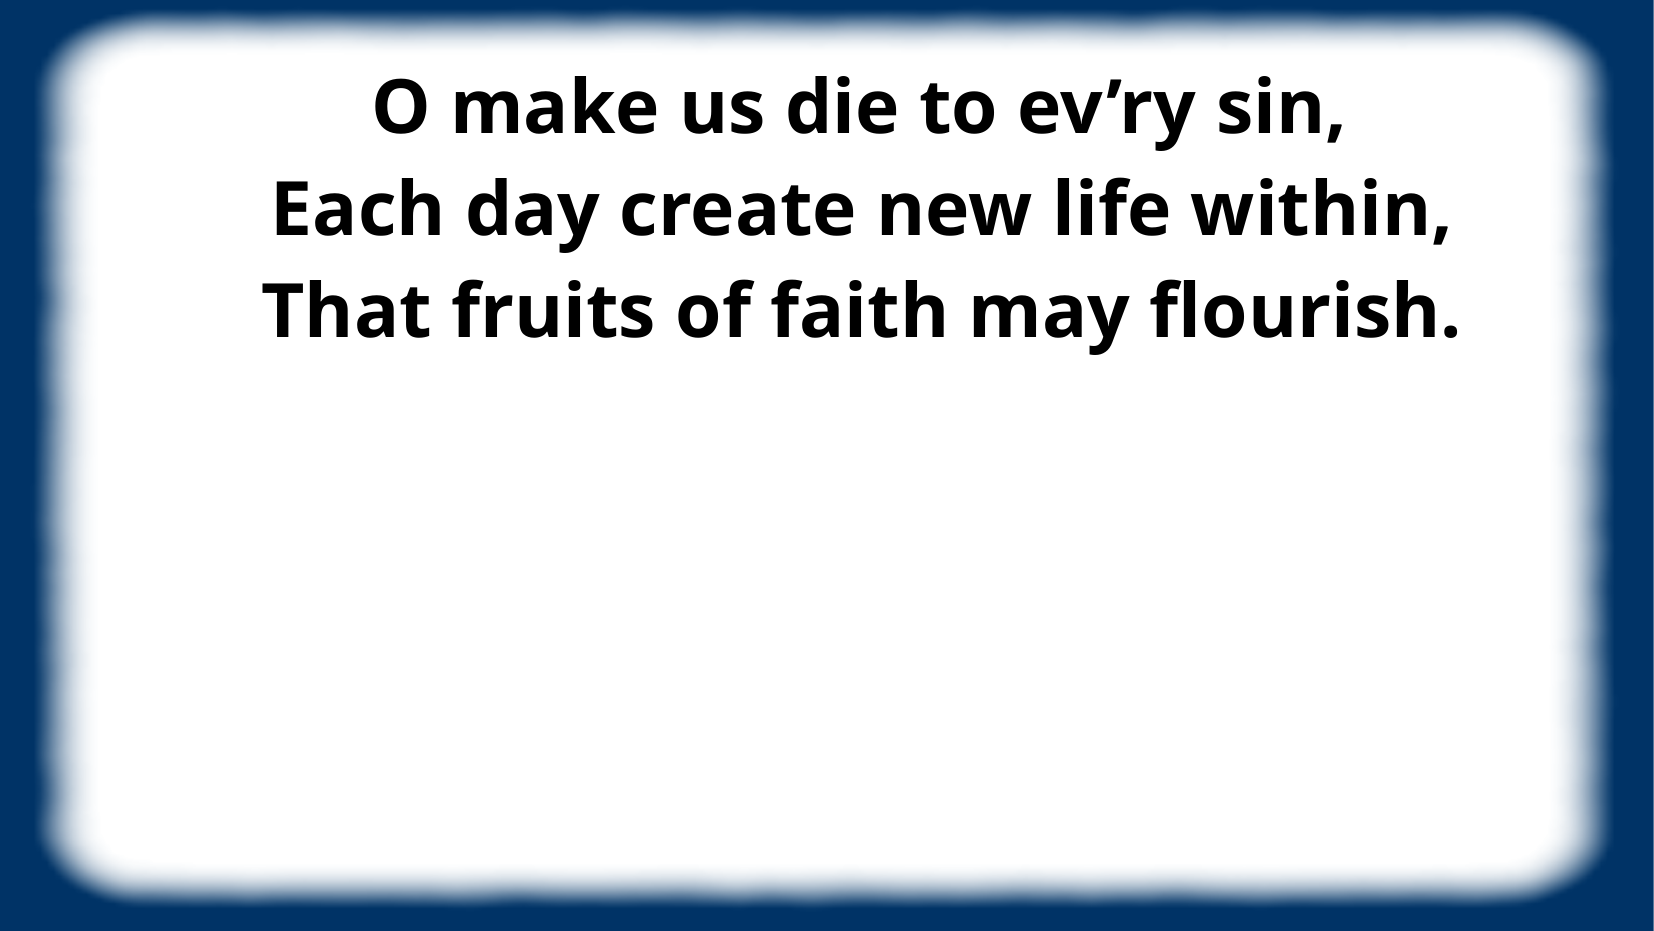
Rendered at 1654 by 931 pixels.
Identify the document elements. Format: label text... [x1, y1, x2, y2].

text_box O make us die to ev’ry sin, Each day create new life within, That fruits of faith may flourish. [90, 45, 1561, 361]
picture [0, 0, 1654, 931]
